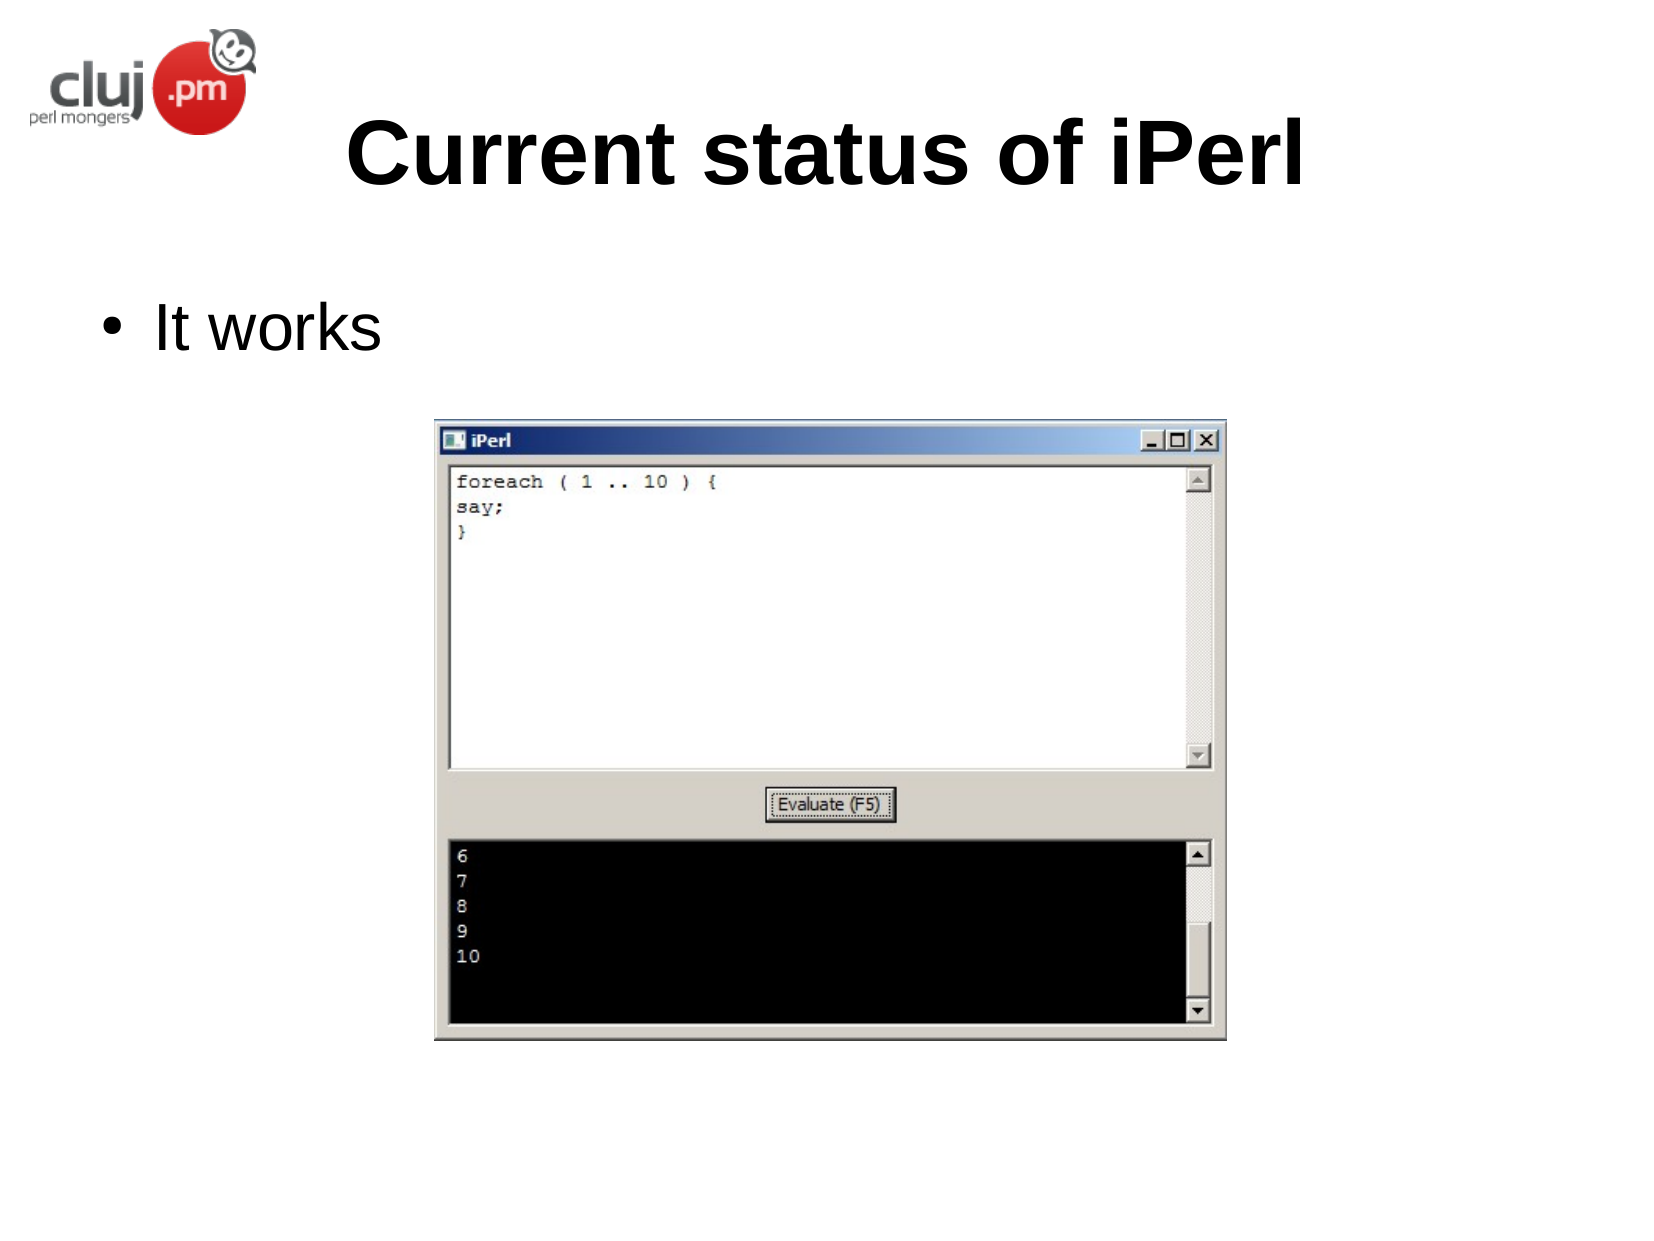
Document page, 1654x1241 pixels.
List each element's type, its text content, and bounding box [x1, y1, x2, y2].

list It works [82, 290, 1538, 421]
picture [434, 419, 1227, 1041]
title Current status of iPerl [82, 49, 1571, 257]
picture [30, 29, 256, 135]
